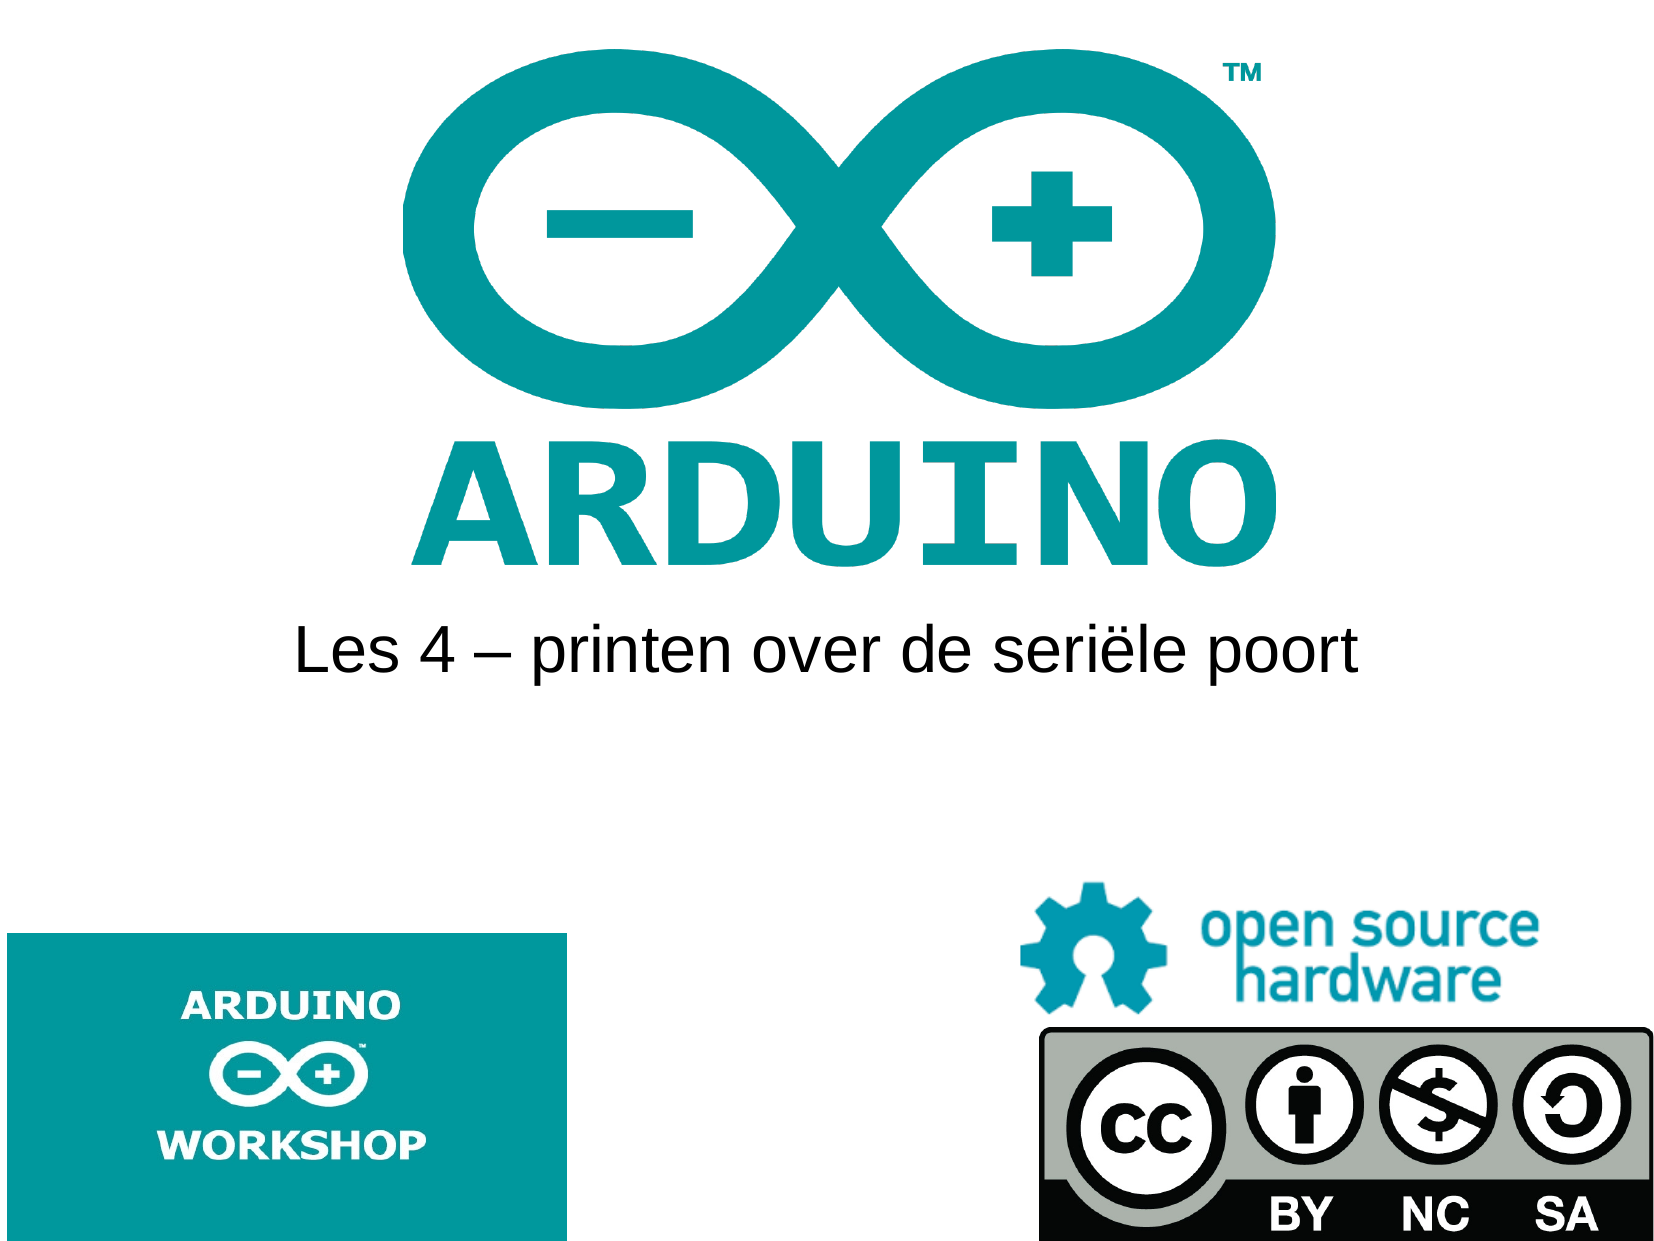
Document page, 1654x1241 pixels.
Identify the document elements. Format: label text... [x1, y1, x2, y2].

picture [980, 850, 1654, 1241]
picture [7, 933, 567, 1241]
subtitle Les 4 – printen over de seriële poort [82, 89, 1571, 1211]
picture [403, 49, 1276, 567]
